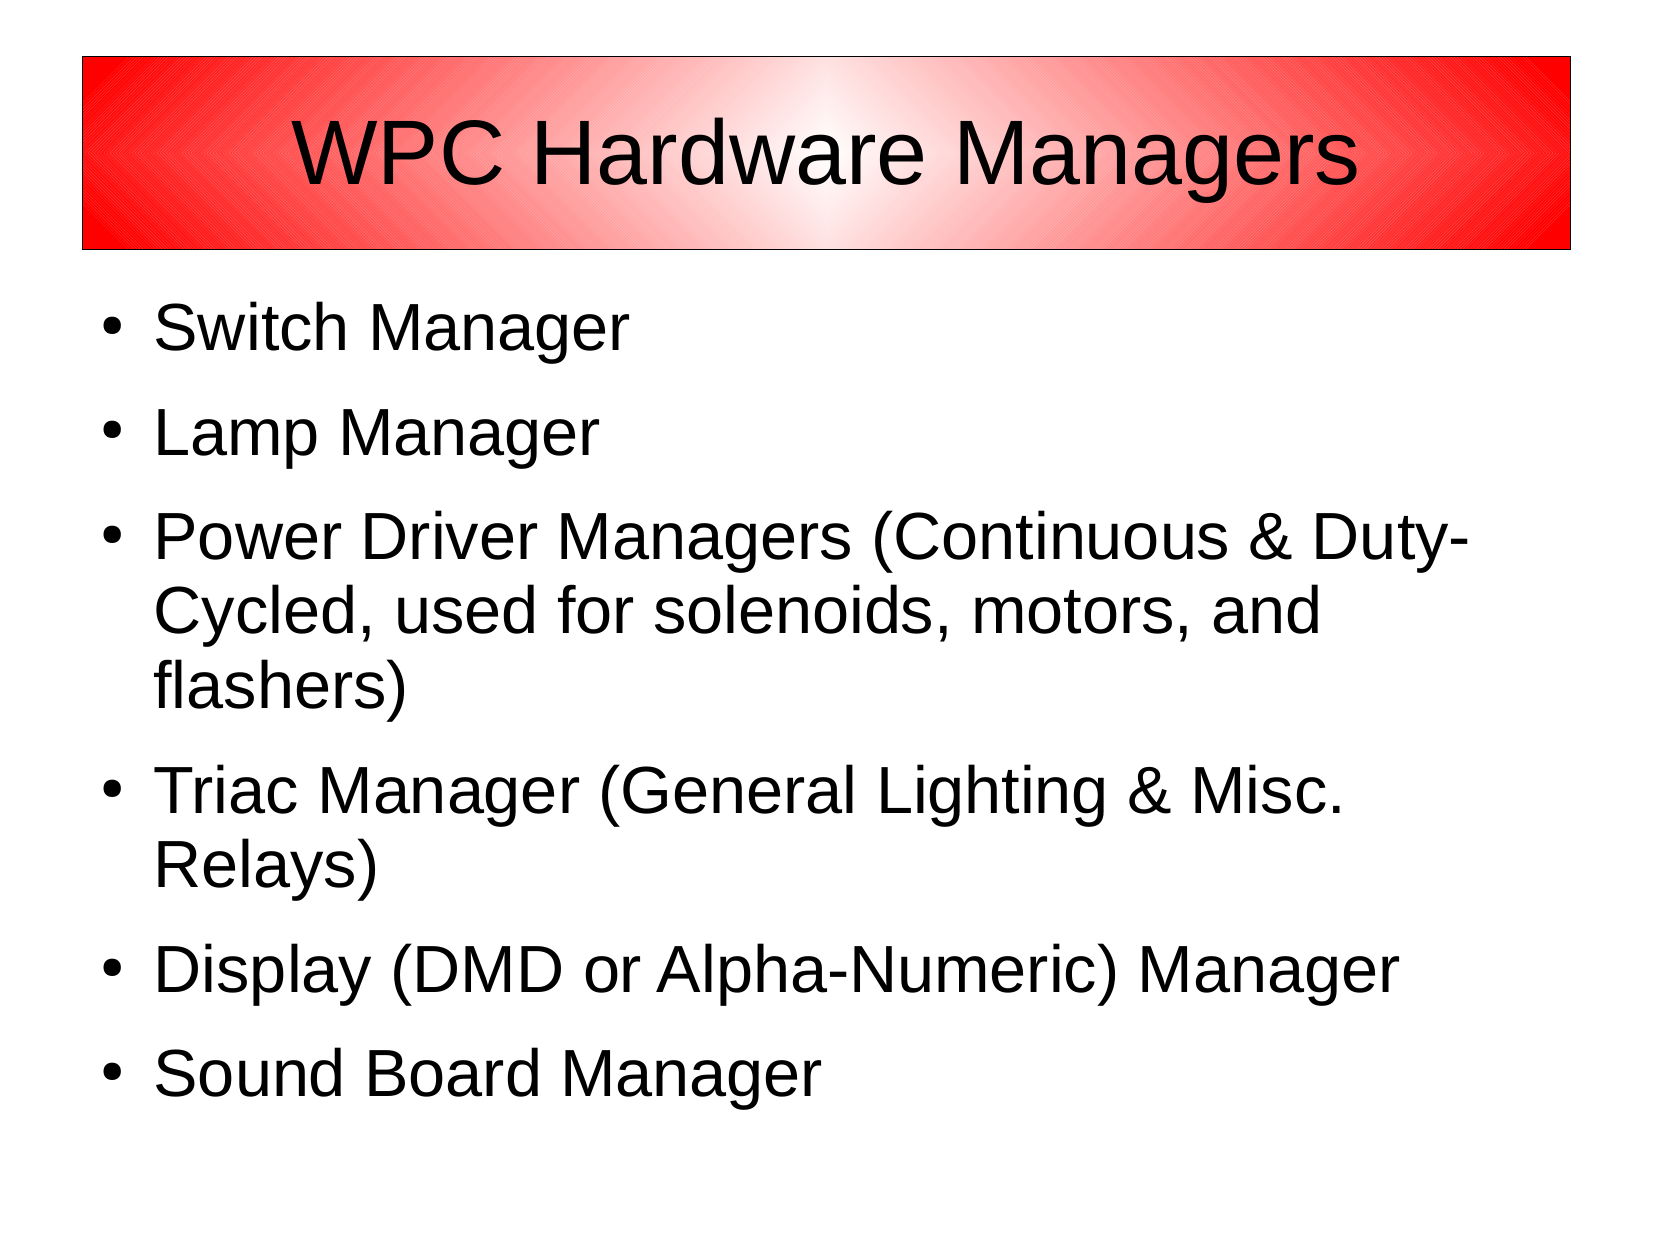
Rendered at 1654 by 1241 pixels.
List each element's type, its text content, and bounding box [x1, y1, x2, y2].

title WPC Hardware Managers [82, 56, 1571, 250]
list Switch Manager Lamp Manager Power Driver Managers (Continuous & Duty-Cycled, used for solenoids, motors, and flashers) Triac Manager (General Lighting & Misc. Relays) Display (DMD or Alpha-Numeric) Manager Sound Board Manager [82, 290, 1571, 1111]
